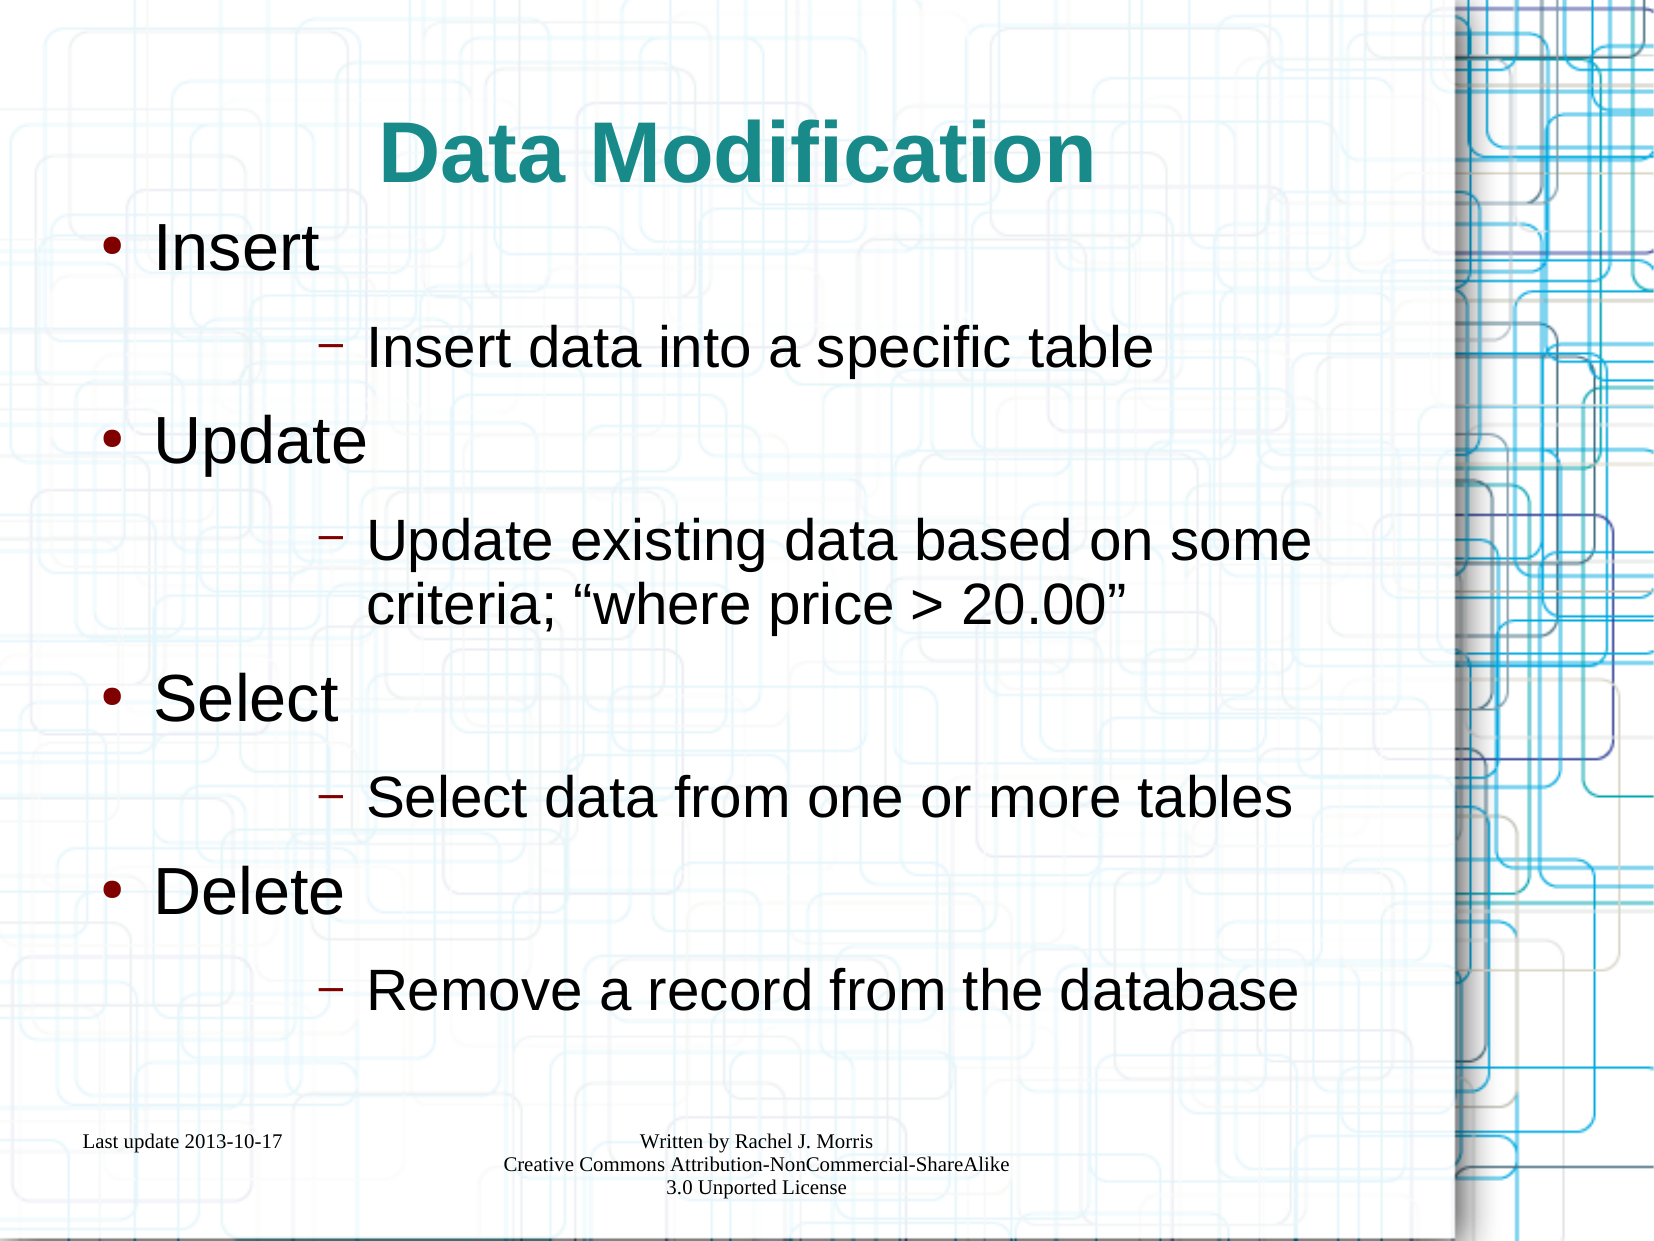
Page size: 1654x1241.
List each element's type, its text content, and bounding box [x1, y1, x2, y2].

picture [0, 0, 1654, 1241]
title Data Modification [59, 49, 1418, 257]
list Insert Insert data into a specific table Update Update existing data based on some criteria; “where price > 20.00” Select Select data from one or more tables Delete Remove a record from the database [82, 210, 1418, 1023]
